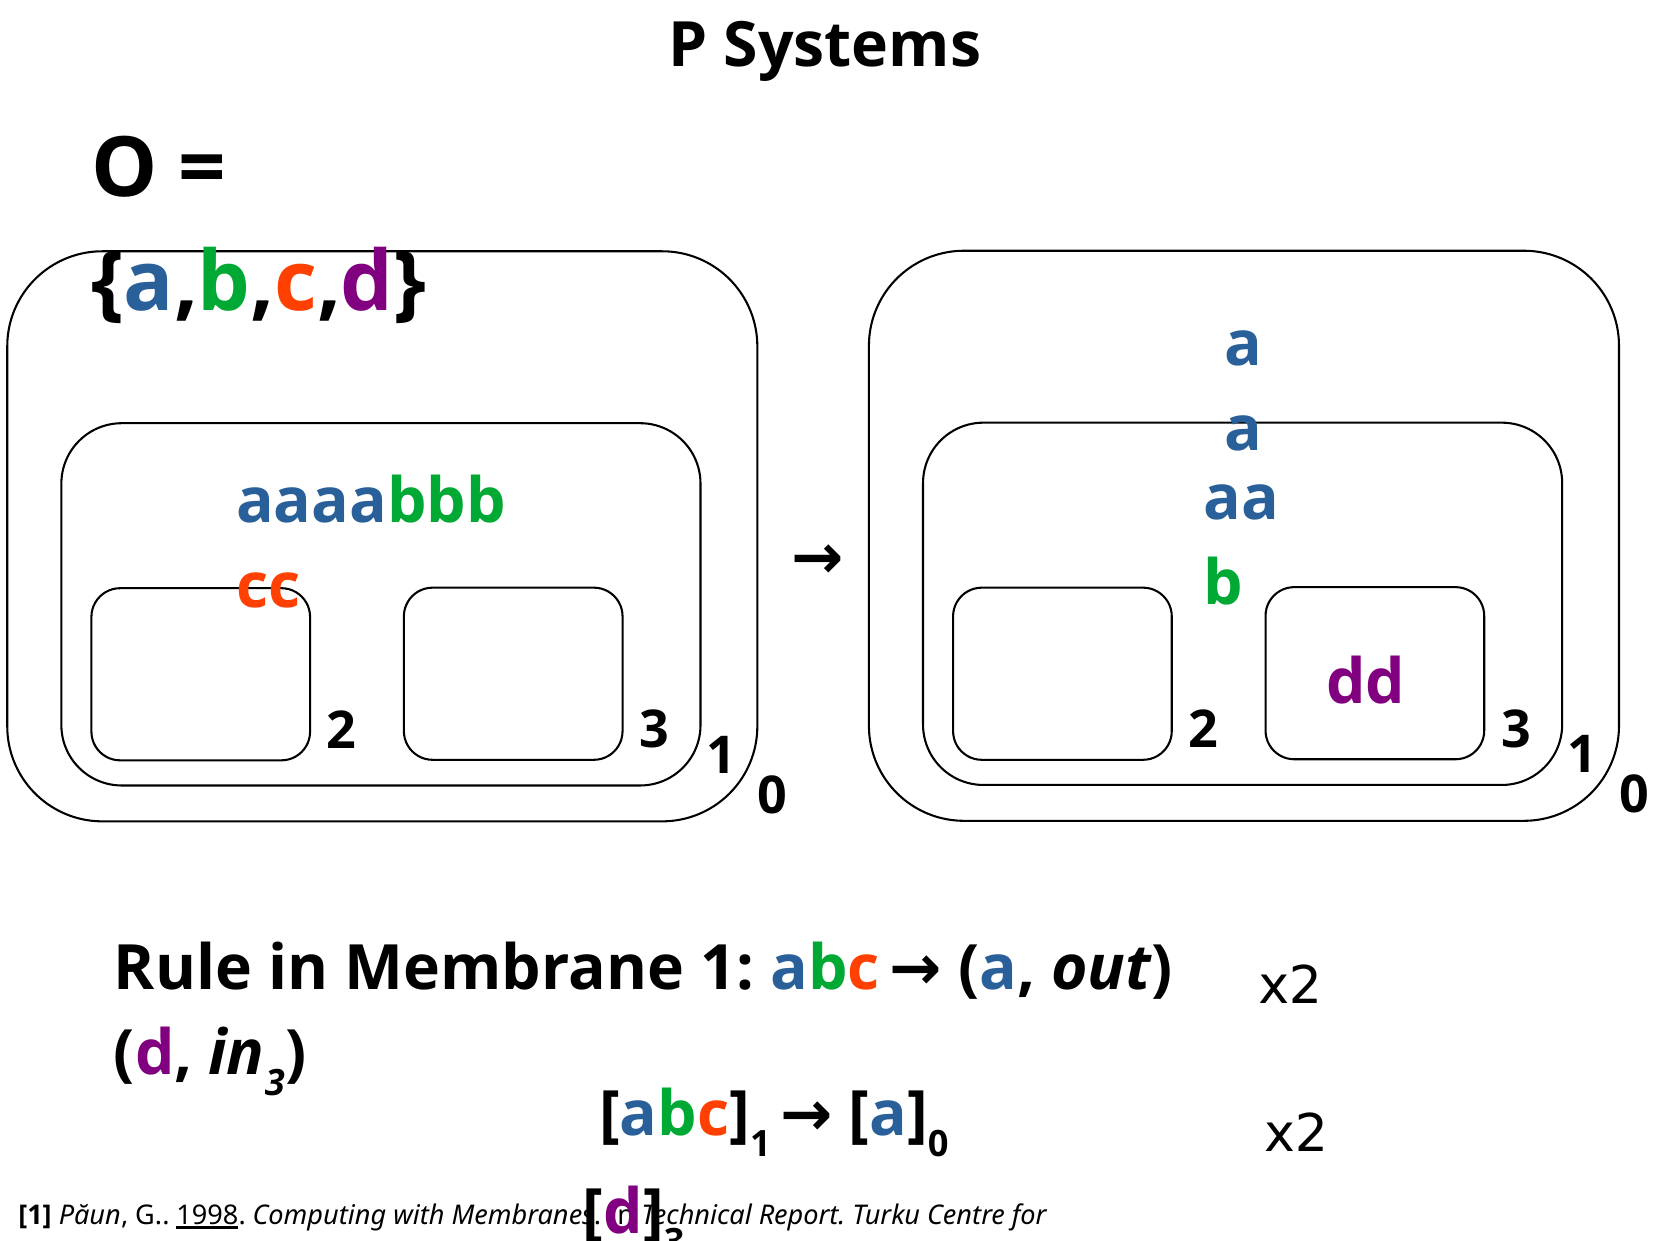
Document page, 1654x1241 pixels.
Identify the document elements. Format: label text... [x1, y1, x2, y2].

text_box aa [1209, 290, 1306, 431]
text_box 0 [1604, 749, 1654, 834]
text_box O = {a,b,c,d} [76, 100, 511, 282]
text_box 2 [1173, 684, 1233, 769]
text_box 2 [312, 685, 371, 769]
text_box Rule in Membrane 1: abc → (a, out)(d, in3) [99, 915, 1244, 1071]
text_box 3 [624, 684, 684, 769]
text_box 1 [691, 710, 751, 794]
text_box [1] Păun, G.. 1998. Computing with Membranes. In Technical Report. Turku Centre for Computer Science. [676, 1188, 1135, 1241]
text_box aab [1189, 445, 1310, 586]
text_box dd [1311, 629, 1432, 810]
text_box x2 [1243, 948, 1338, 1024]
text_box [1] Păun, G.. 1998. Computing with Membranes. In Technical Report. Turku Centre for Computer Science. [3, 1188, 586, 1241]
text_box → [776, 504, 880, 602]
text_box x2 [1249, 1095, 1343, 1172]
title P Systems [0, 1, 1651, 84]
text_box 3 [1486, 684, 1545, 768]
text_box aaaabbbcc [221, 448, 537, 589]
text_box 0 [743, 750, 802, 834]
text_box 1 [1553, 709, 1612, 794]
text_box [abc]1 → [a]0 [d]3 [568, 1061, 1036, 1230]
